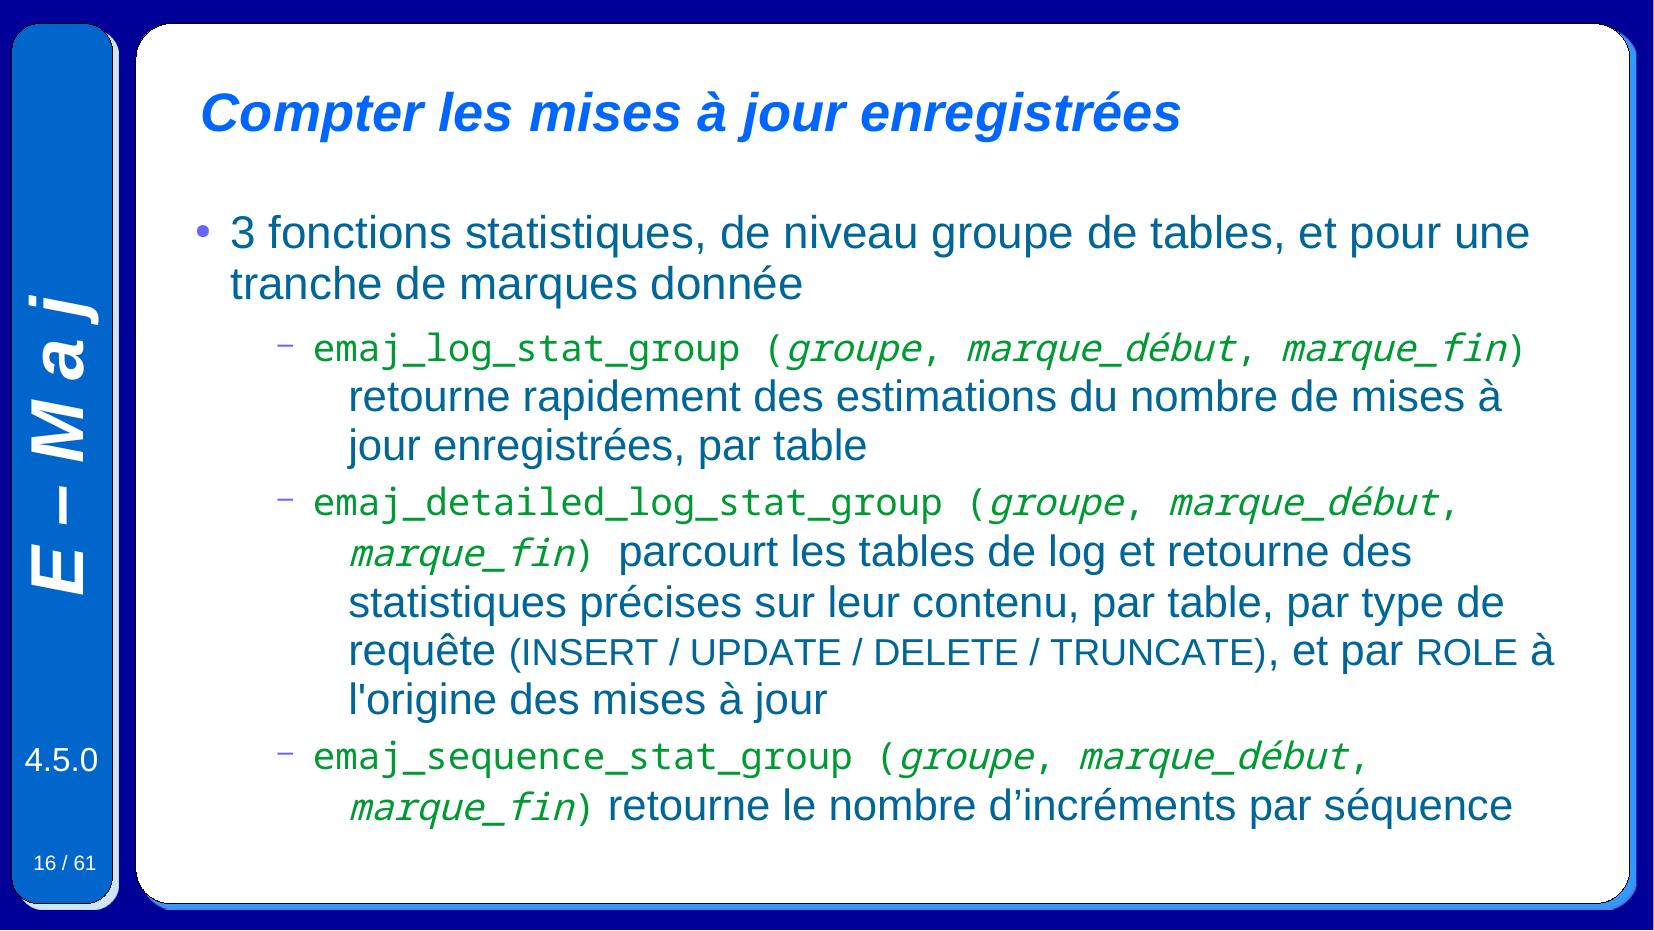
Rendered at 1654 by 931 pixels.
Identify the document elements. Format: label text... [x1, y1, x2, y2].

title Compter les mises à jour enregistrées [200, 34, 1575, 191]
list 3 fonctions statistiques, de niveau groupe de tables, et pour une tranche de marques donnée emaj_log_stat_group (groupe, marque_début, marque_fin) retourne rapidement des estimations du nombre de mises à jour enregistrées, par table emaj_detailed_log_stat_group (groupe, marque_début, marque_fin) parcourt les tables de log et retourne des statistiques précises sur leur contenu, par table, par type de requête (INSERT / UPDATE / DELETE / TRUNCATE), et par ROLE à l'origine des mises à jour emaj_sequence_stat_group (groupe, marque_début, marque_fin) retourne le nombre d’incréments par séquence [177, 206, 1587, 889]
